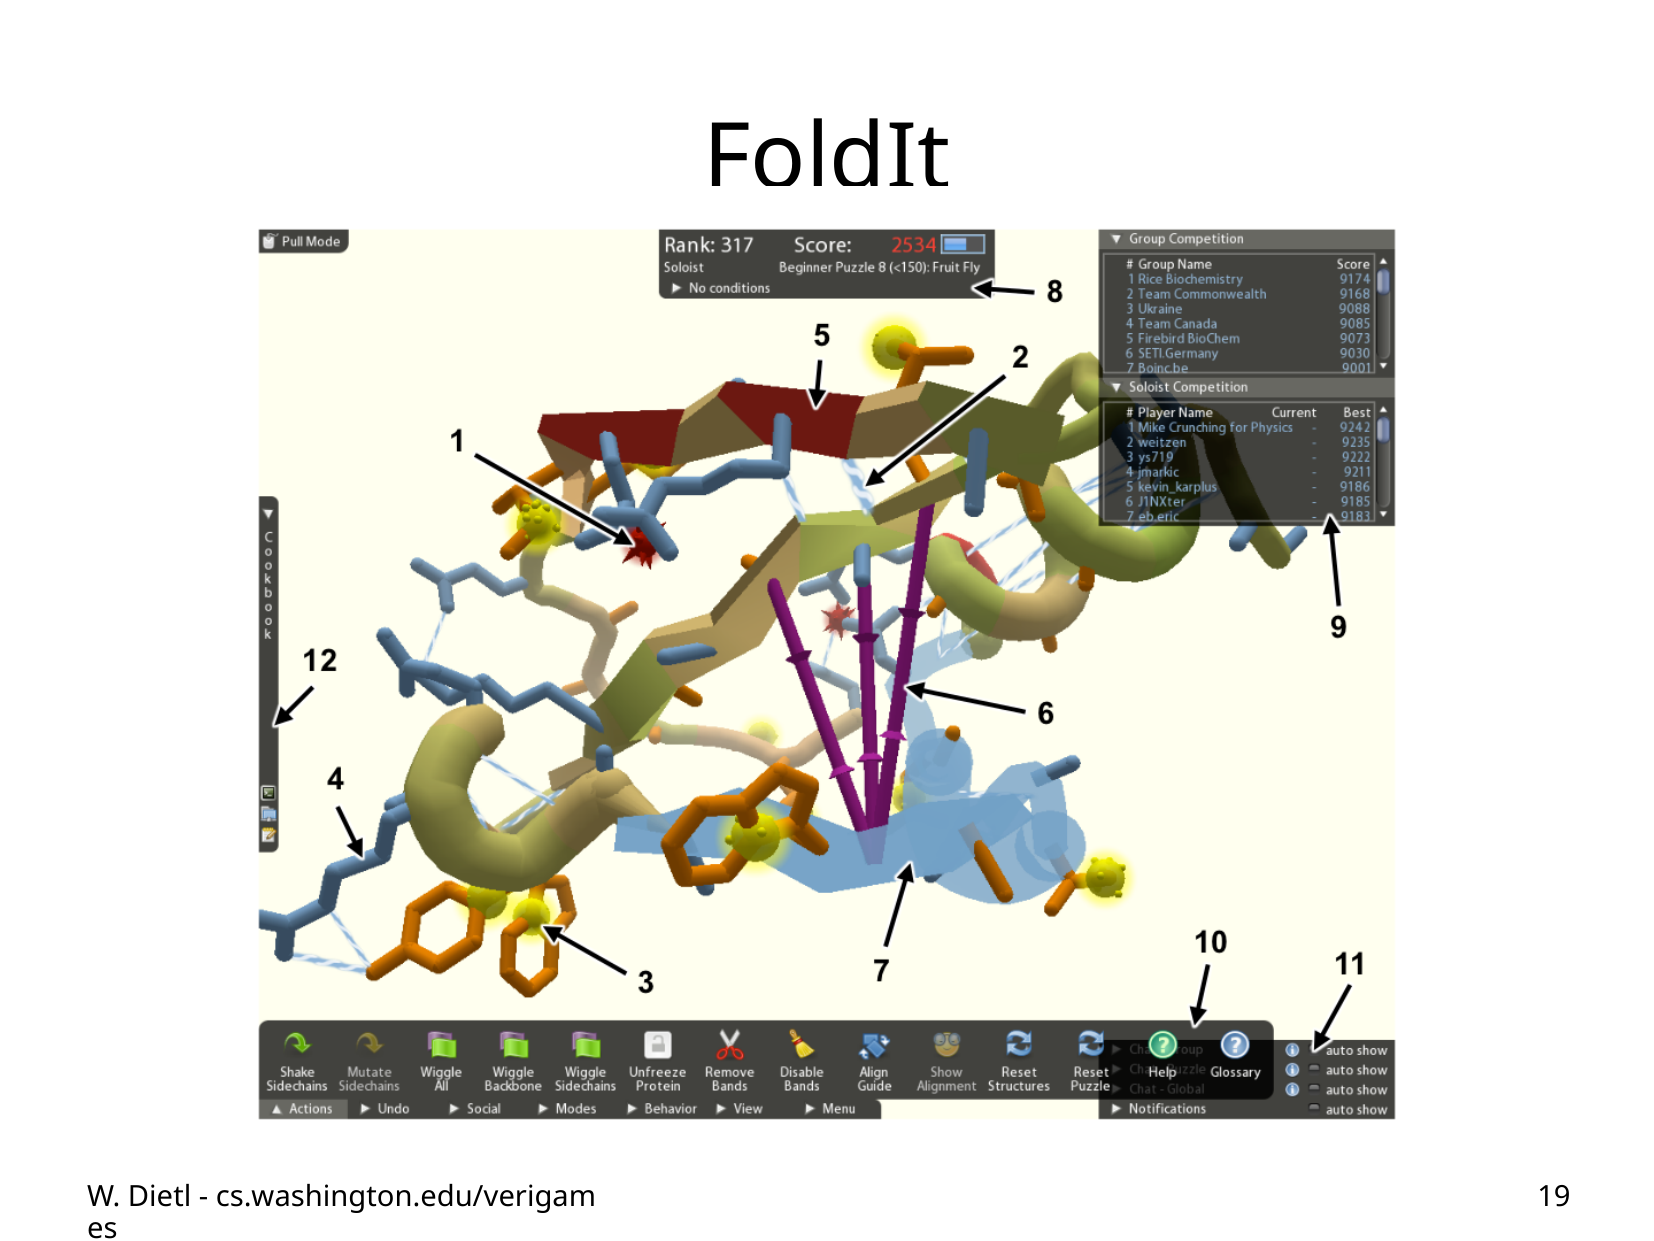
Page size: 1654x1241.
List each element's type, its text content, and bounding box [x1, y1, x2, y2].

picture [195, 186, 1459, 1163]
title FoldIt [82, 49, 1571, 257]
